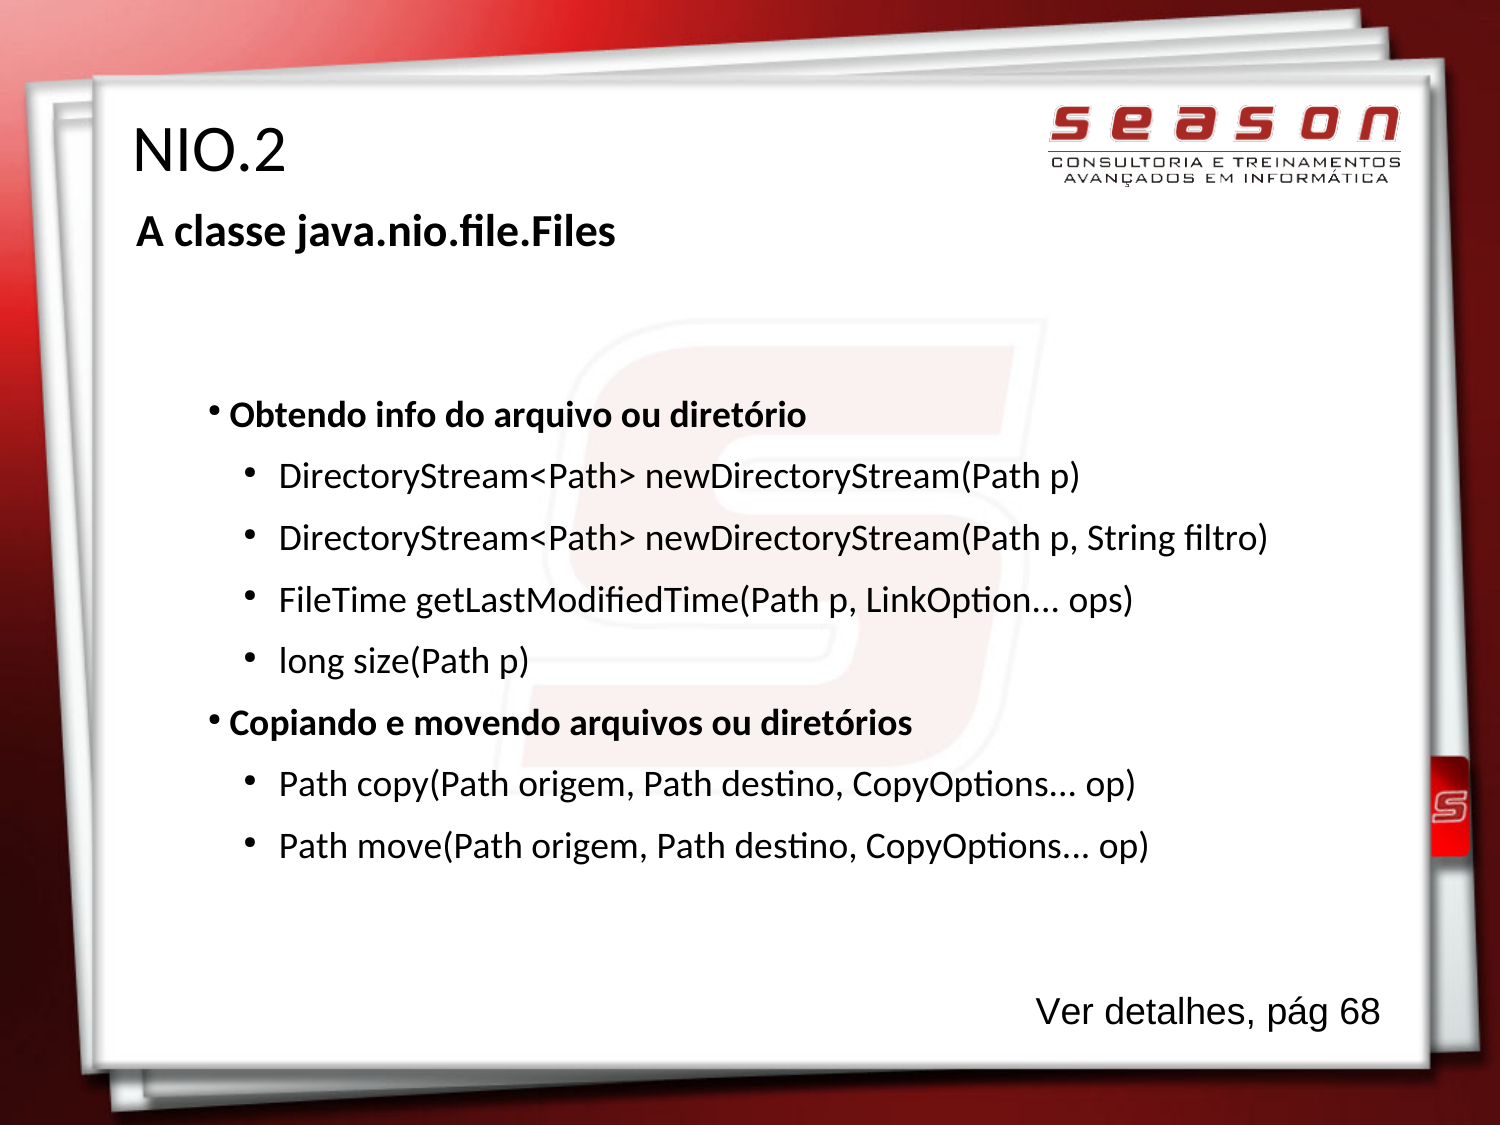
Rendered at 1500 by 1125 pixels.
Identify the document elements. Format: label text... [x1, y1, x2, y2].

title NIO.2 [118, 33, 1394, 257]
picture [0, 0, 1500, 1125]
text_box A classe java.nio.file.Files [119, 200, 1240, 256]
text_box Obtendo info do arquivo ou diretório DirectoryStream<Path> newDirectoryStream(Path p) DirectoryStream<Path> newDirectoryStream(Path p, String filtro) FileTime getLastModifiedTime(Path p, LinkOption... ops) long size(Path p) Copiando e movendo arquivos ou diretórios Path copy(Path origem, Path destino, CopyOptions... op) Path move(Path origem, Path destino, CopyOptions... op) [207, 299, 1328, 957]
text_box Ver detalhes, pág 68 [708, 979, 1396, 1040]
